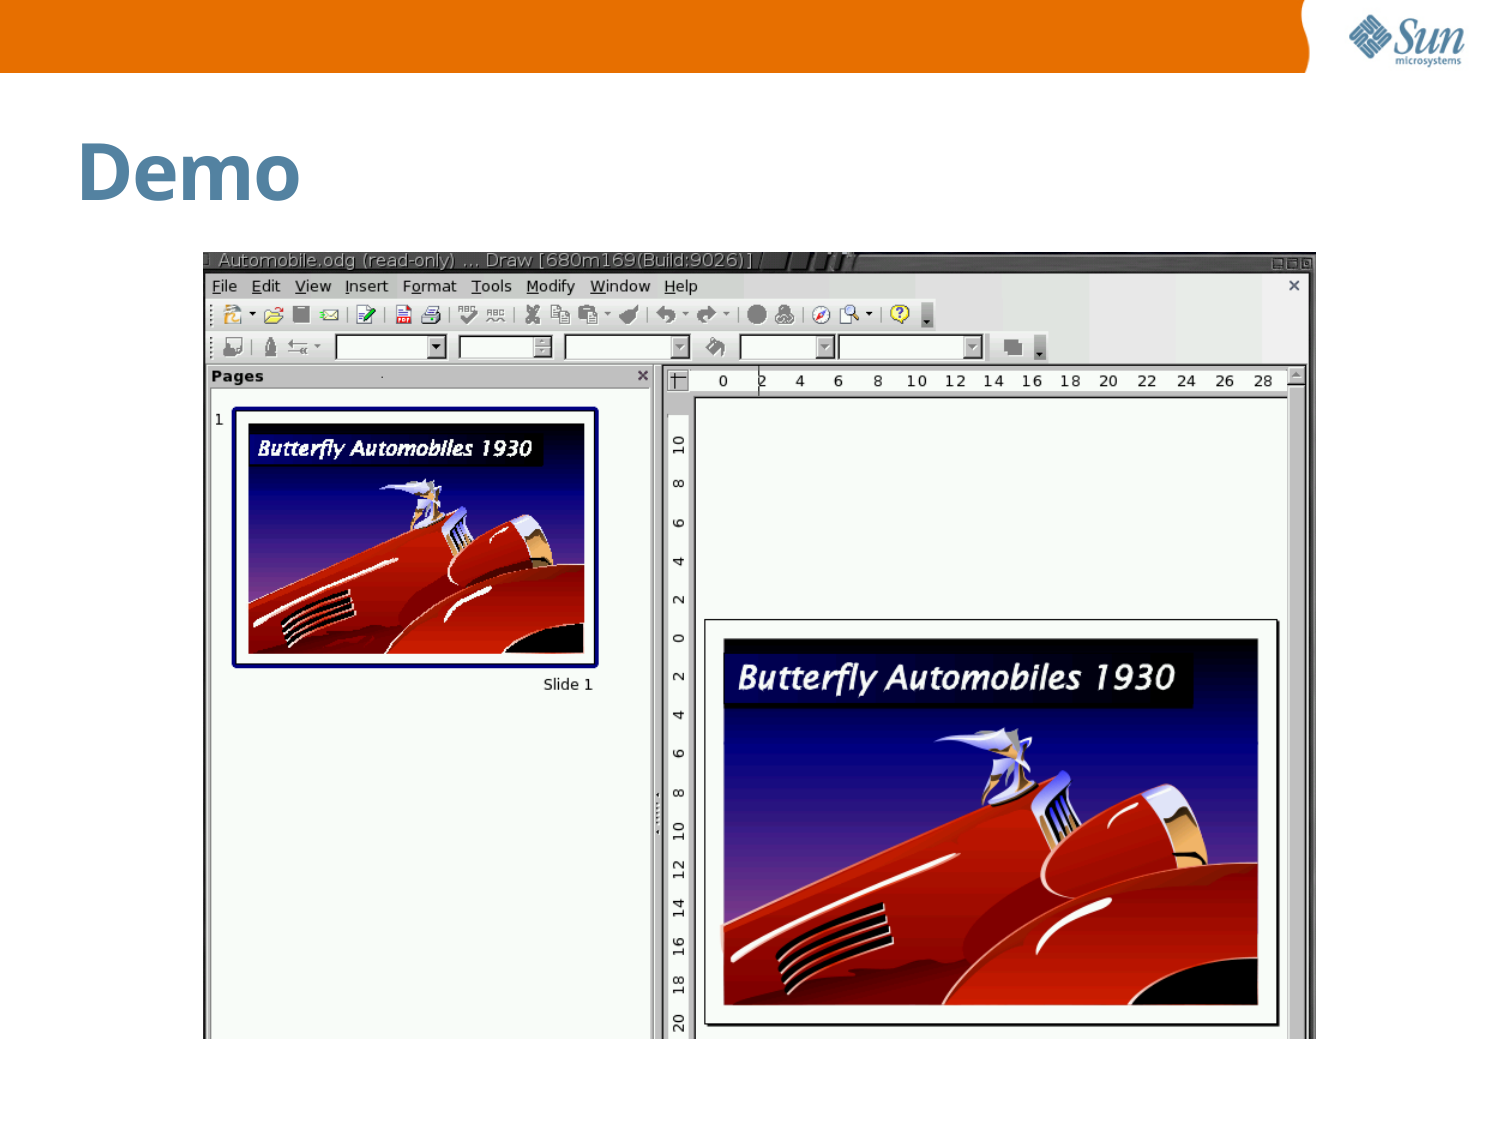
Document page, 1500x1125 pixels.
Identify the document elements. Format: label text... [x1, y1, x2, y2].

picture [0, 0, 1500, 73]
picture [203, 252, 1316, 1039]
title Demo [75, 123, 1437, 232]
